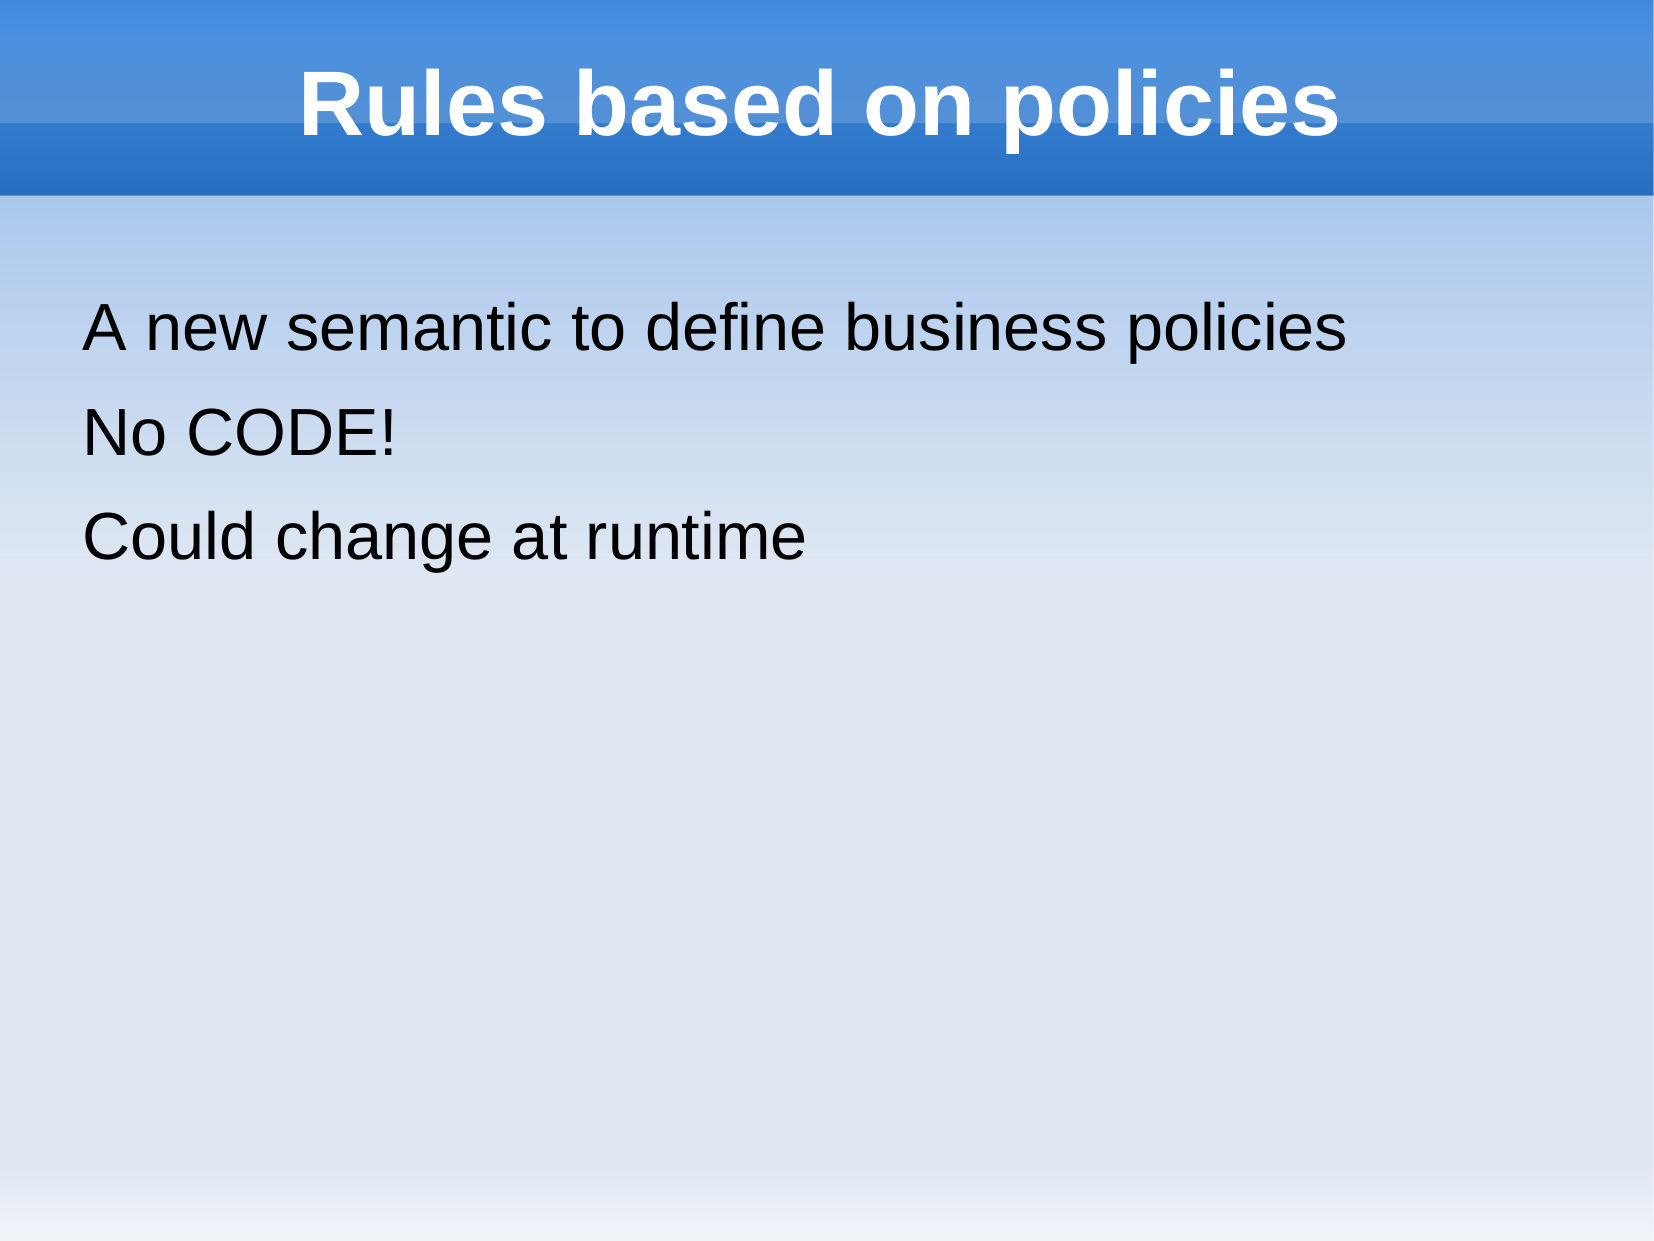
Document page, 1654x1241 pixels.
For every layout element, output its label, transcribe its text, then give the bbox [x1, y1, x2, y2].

picture [0, 0, 1654, 1241]
title Rules based on policies [76, 0, 1565, 208]
list A new semantic to define business policies No CODE! Could change at runtime [82, 290, 1571, 1109]
